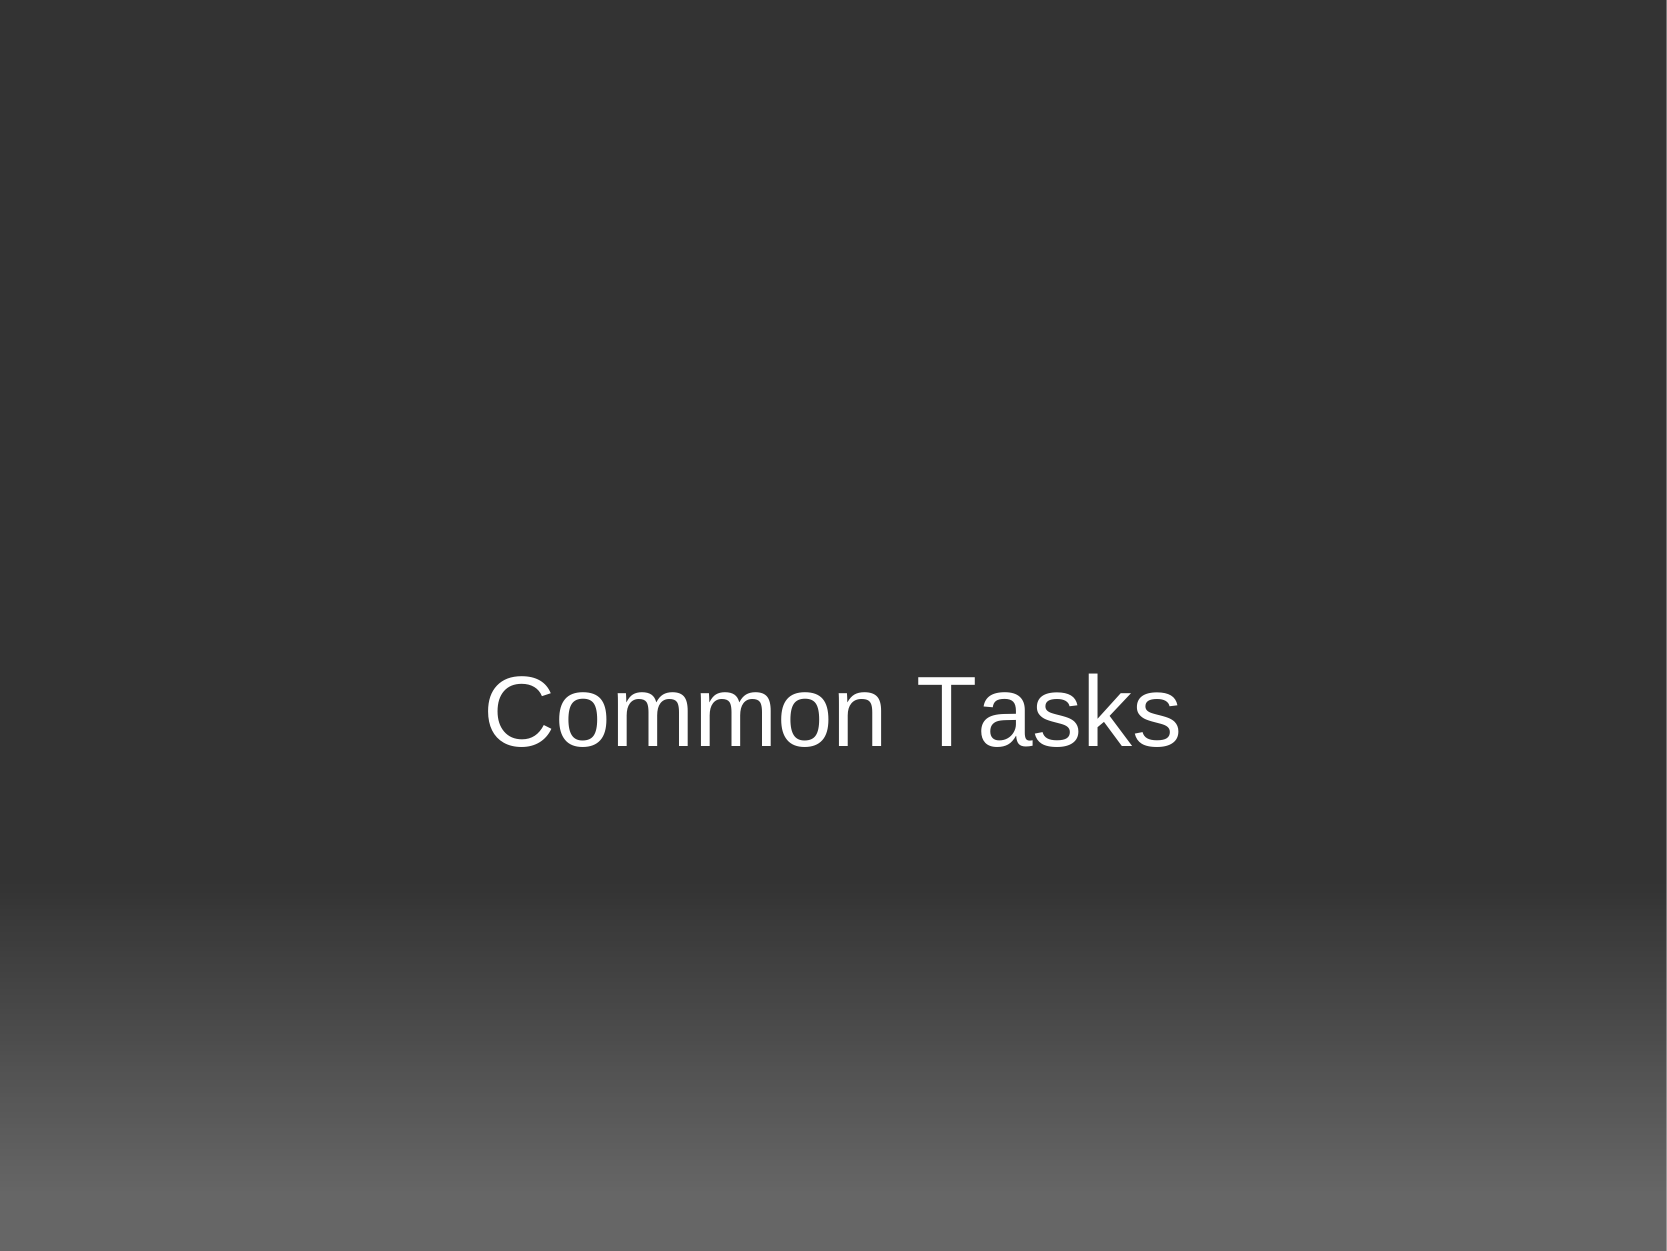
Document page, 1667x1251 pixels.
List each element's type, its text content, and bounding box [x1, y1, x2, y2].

picture [0, 0, 1667, 1251]
list Common Tasks [40, 300, 1627, 1201]
